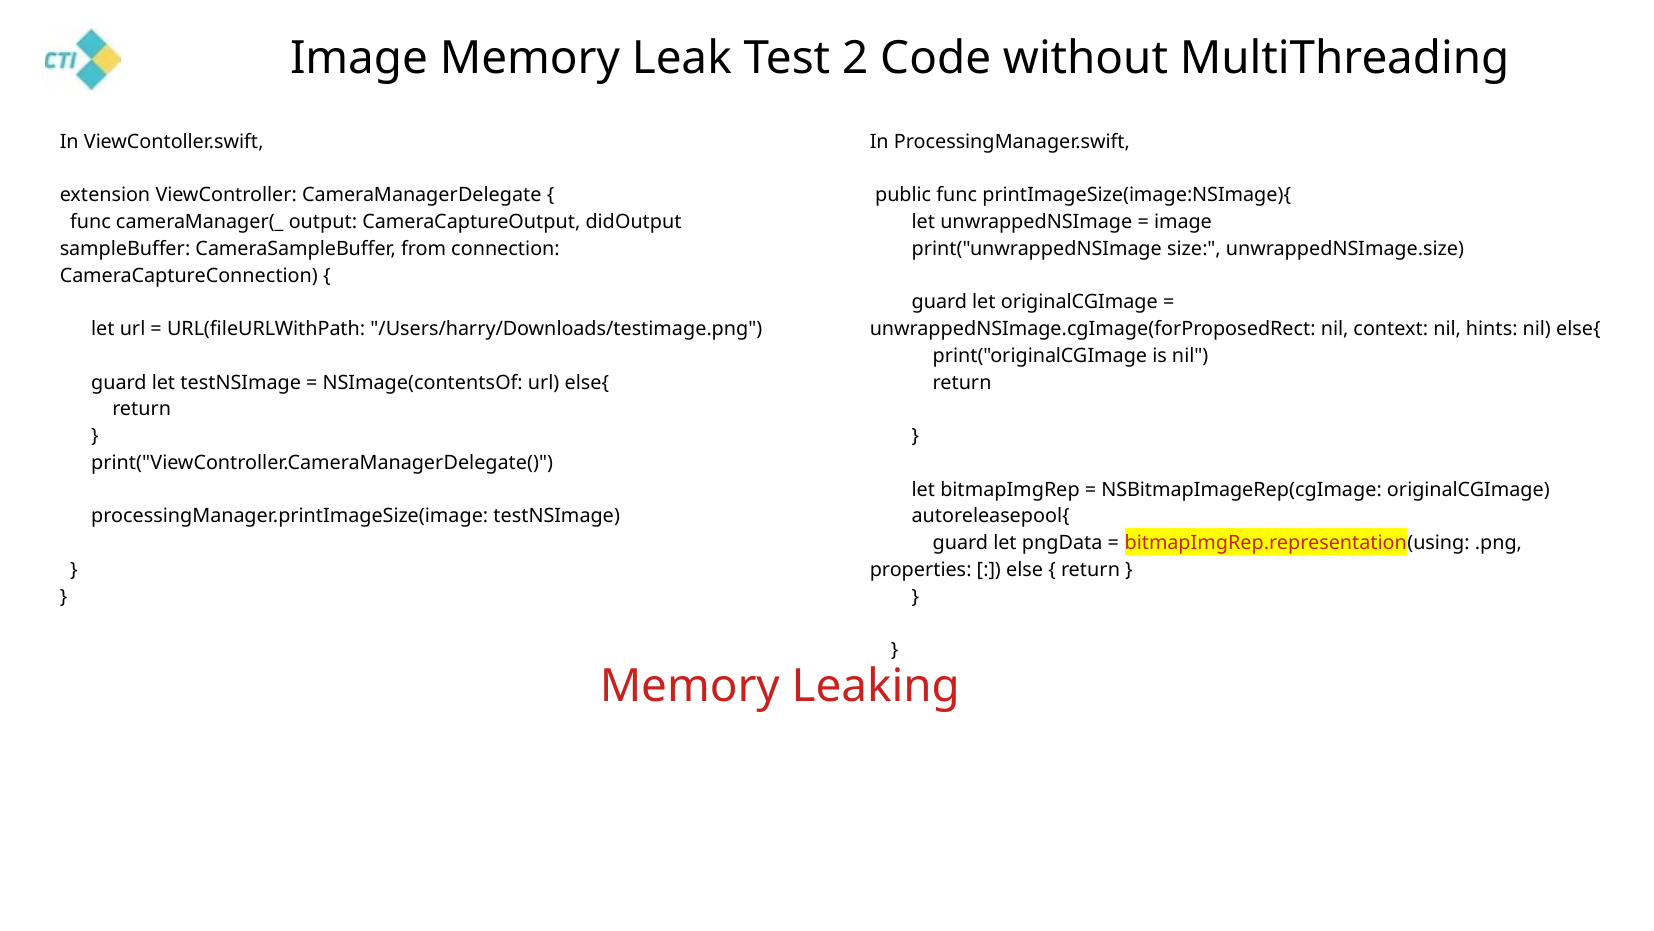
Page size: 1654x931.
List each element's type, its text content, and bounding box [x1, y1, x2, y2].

text_box Memory Leaking [105, 645, 1456, 767]
picture [45, 18, 121, 91]
text_box In ViewContoller.swift, extension ViewController: CameraManagerDelegate { func cameraManager(_ output: CameraCaptureOutput, didOutput sampleBuffer: CameraSampleBuffer, from connection: CameraCaptureConnection) { let url = URL(fileURLWithPath: "/Users/harry/Downloads/testimage.png") guard let testNSImage = NSImage(contentsOf: url) else{ return } print("ViewController.CameraManagerDelegate()") processingManager.printImageSize(image: testNSImage) } } [45, 120, 811, 766]
text_box Image Memory Leak Test 2 Code without MultiThreading [225, 17, 1576, 140]
text_box In ProcessingManager.swift, public func printImageSize(image:NSImage){ let unwrappedNSImage = image print("unwrappedNSImage size:", unwrappedNSImage.size) guard let originalCGImage = unwrappedNSImage.cgImage(forProposedRect: nil, context: nil, hints: nil) else{ print("originalCGImage is nil") return } let bitmapImgRep = NSBitmapImageRep(cgImage: originalCGImage) autoreleasepool{ guard let pngData = bitmapImgRep.representation(using: .png, properties: [:]) else { return } } } [855, 120, 1621, 802]
